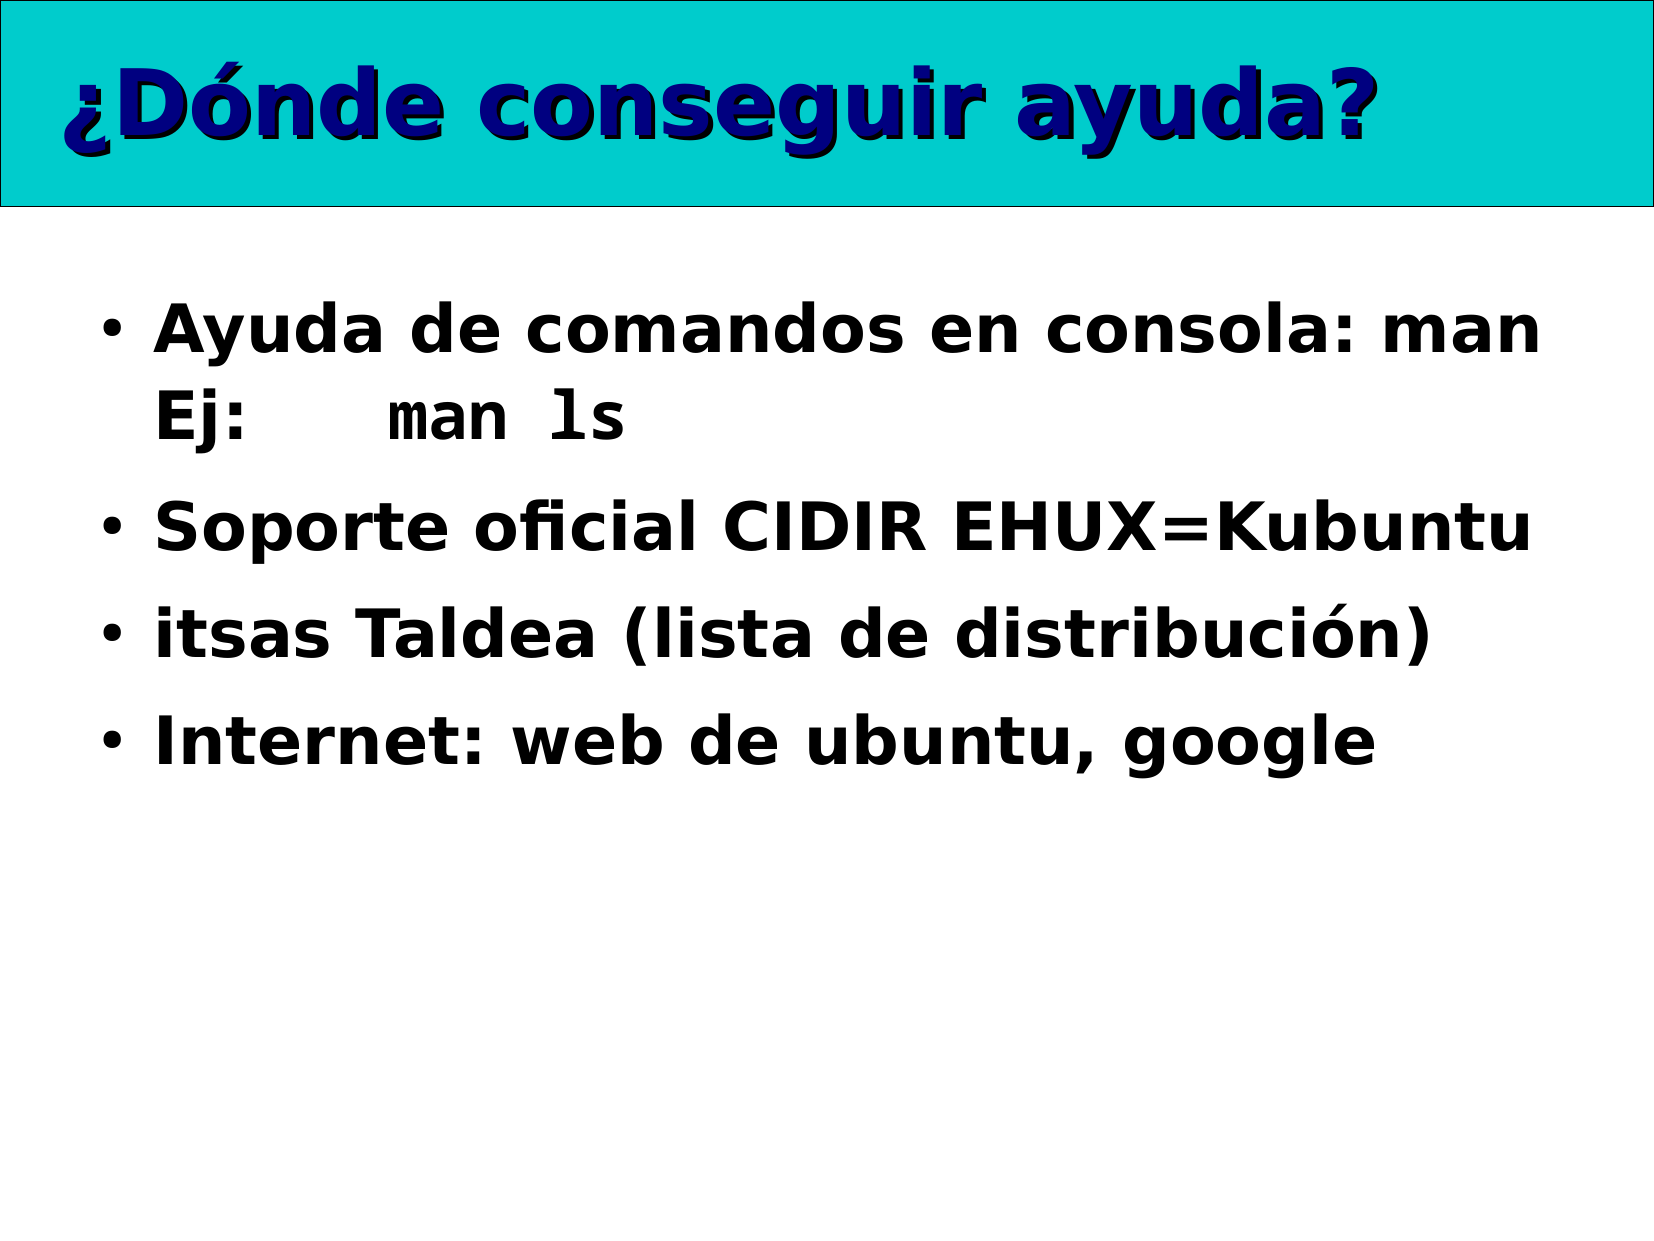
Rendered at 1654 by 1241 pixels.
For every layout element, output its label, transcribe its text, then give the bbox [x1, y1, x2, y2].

list Ayuda de comandos en consola: man Ej: man ls Soporte oficial CIDIR EHUX=Kubuntu itsas Taldea (lista de distribución) Internet: web de ubuntu, google [82, 290, 1571, 1109]
title ¿Dónde conseguir ayuda? [59, 14, 1654, 192]
